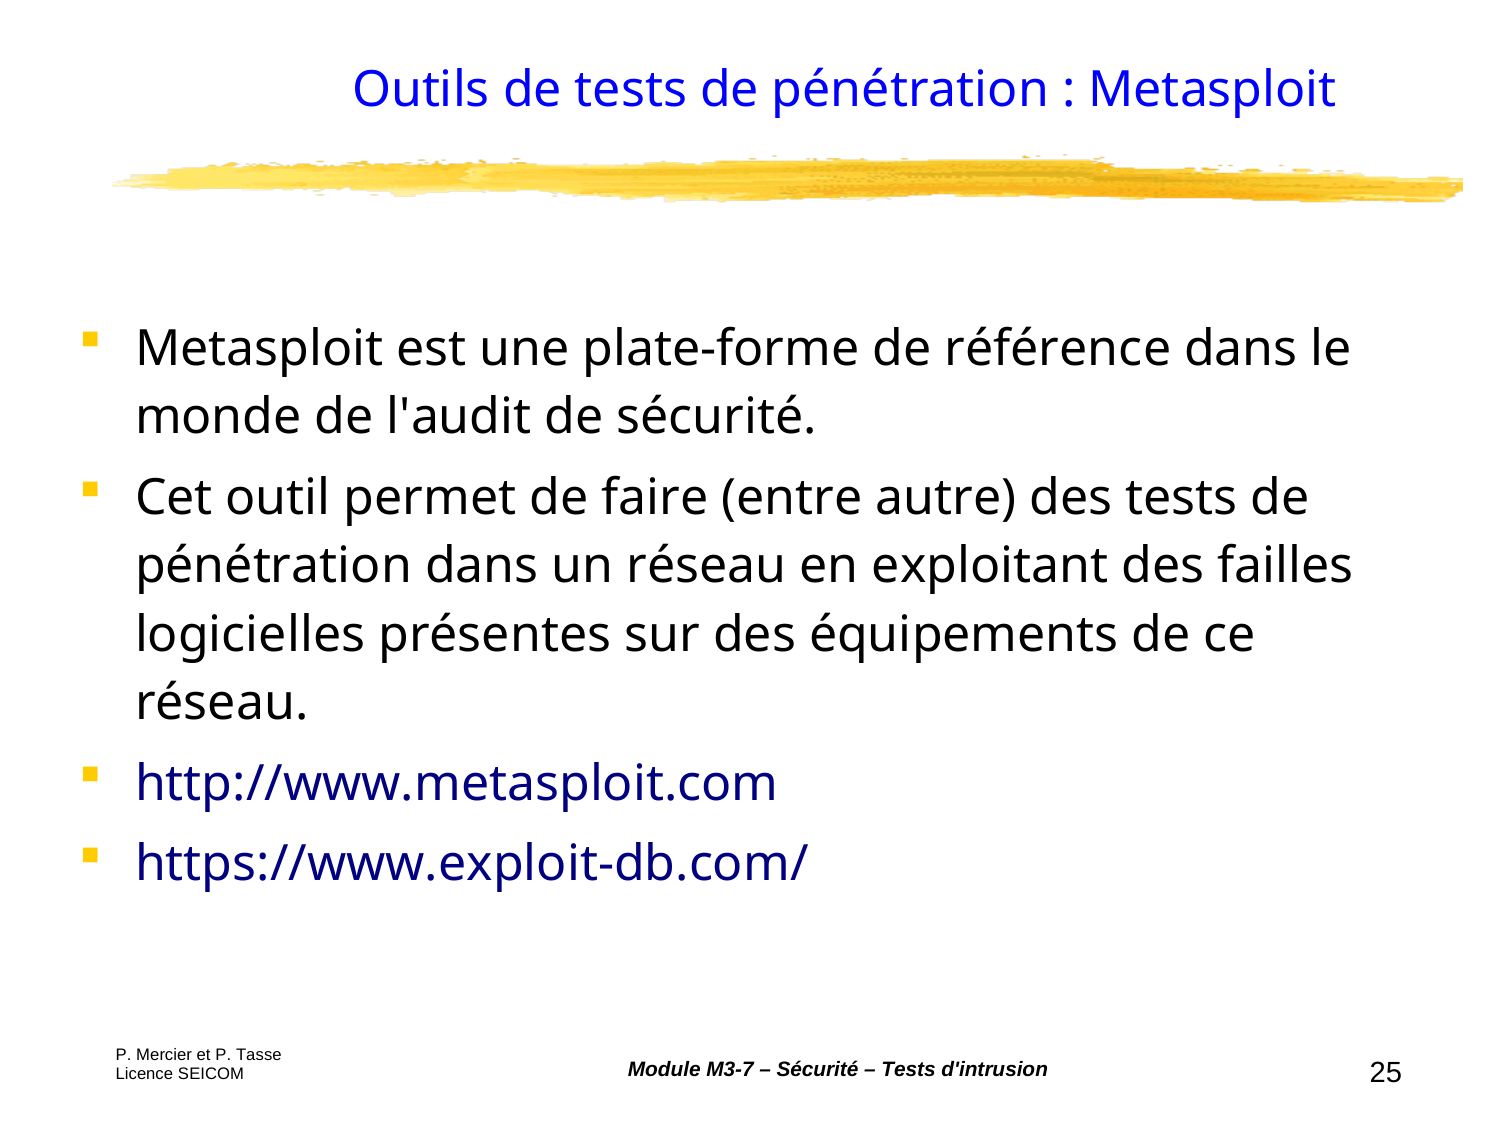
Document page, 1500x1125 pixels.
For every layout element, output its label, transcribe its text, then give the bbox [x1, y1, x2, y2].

picture [112, 149, 1463, 213]
list Metasploit est une plate-forme de référence dans le monde de l'audit de sécurité. Cet outil permet de faire (entre autre) des tests de pénétration dans un réseau en exploitant des failles logicielles présentes sur des équipements de ce réseau. http://www.metasploit.com https://www.exploit-db.com/ [78, 311, 1421, 886]
title Outils de tests de pénétration : Metasploit [62, 37, 1338, 138]
